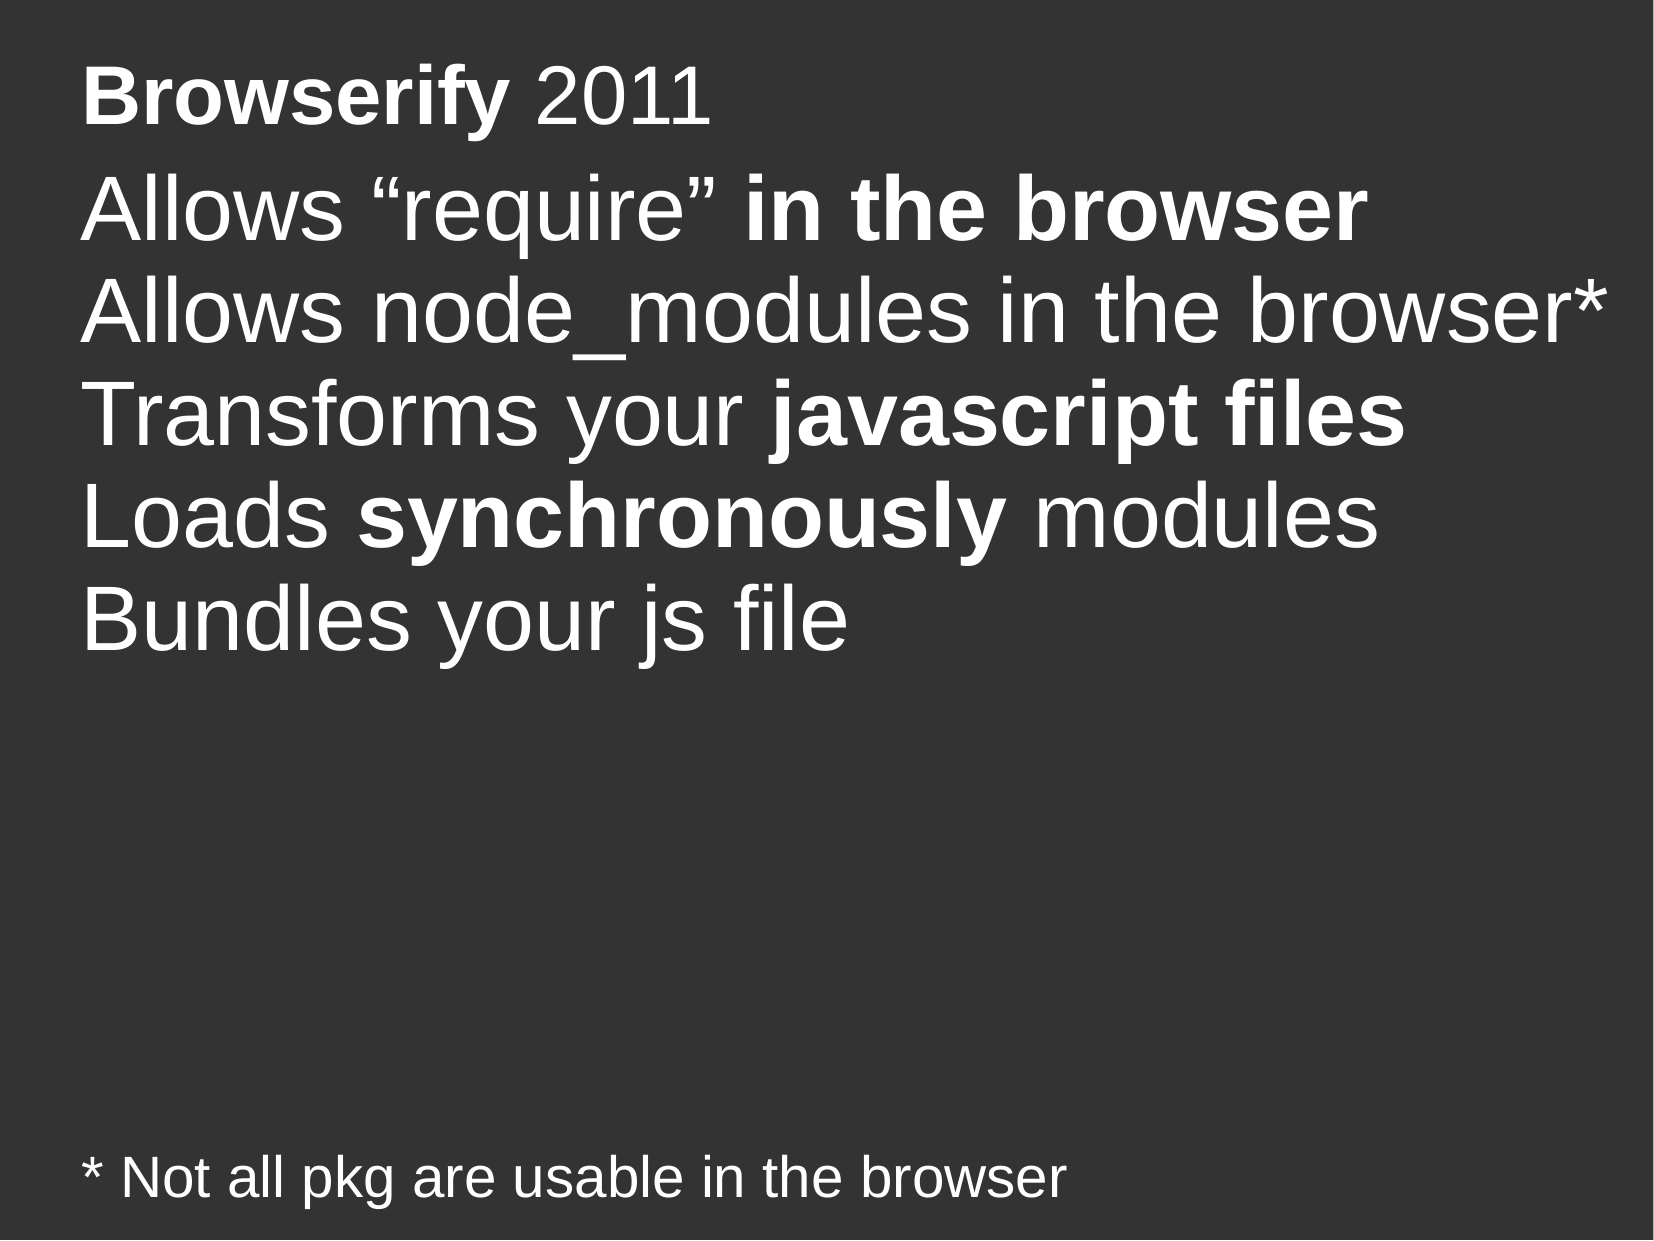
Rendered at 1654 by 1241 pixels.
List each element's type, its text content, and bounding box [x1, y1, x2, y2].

title * Not all pkg are usable in the browser [81, 1074, 1570, 1241]
title Browserify 2011 [81, 49, 1570, 257]
title Allows “require” in the browser Allows node_modules in the browser* Transforms your javascript files Loads synchronously modules Bundles your js file [80, 157, 1654, 1115]
